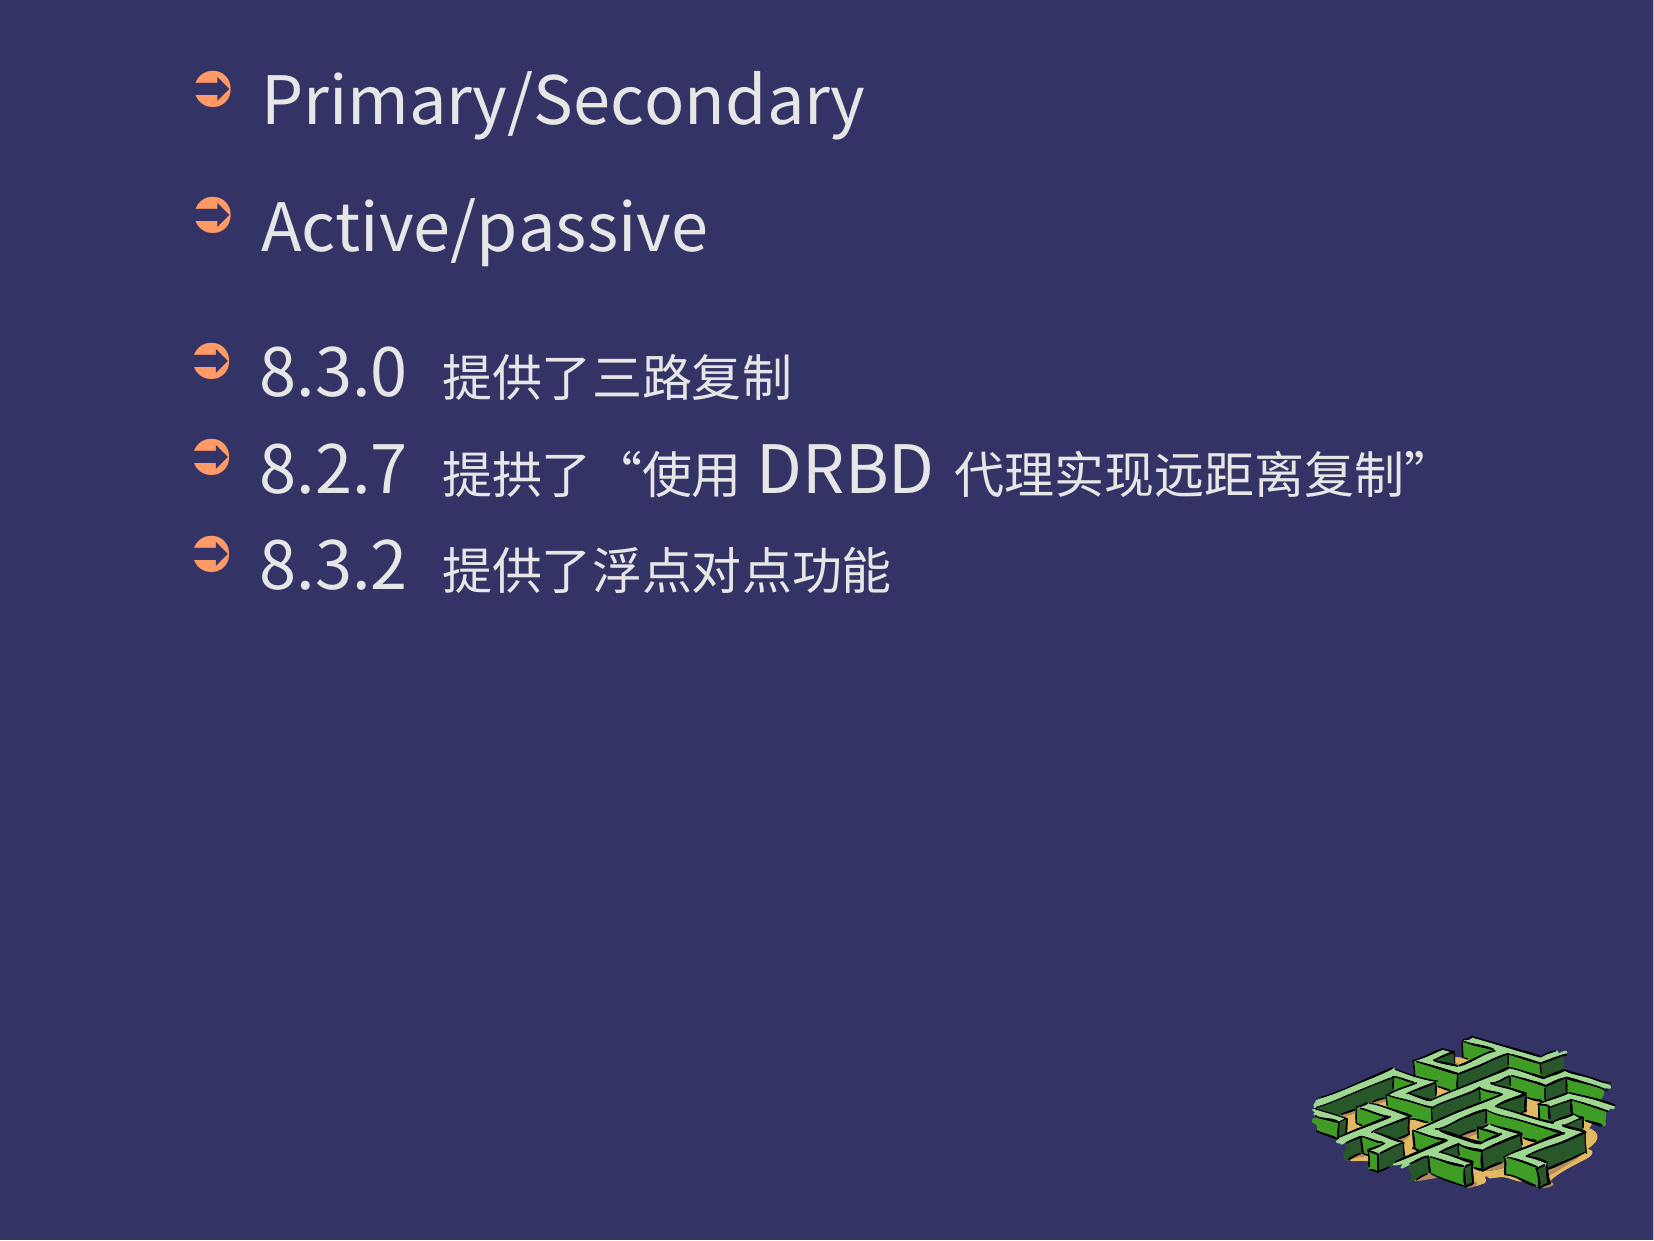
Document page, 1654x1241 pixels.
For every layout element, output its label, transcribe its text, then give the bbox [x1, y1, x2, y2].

list 8.3.0 提供了三路复制 8.2.7 提拱了“使用DRBD代理实现远距离复制” 8.3.2 提供了浮点对点功能 [177, 318, 1568, 1111]
list Primary/Secondary Active/passive [178, 47, 1570, 237]
